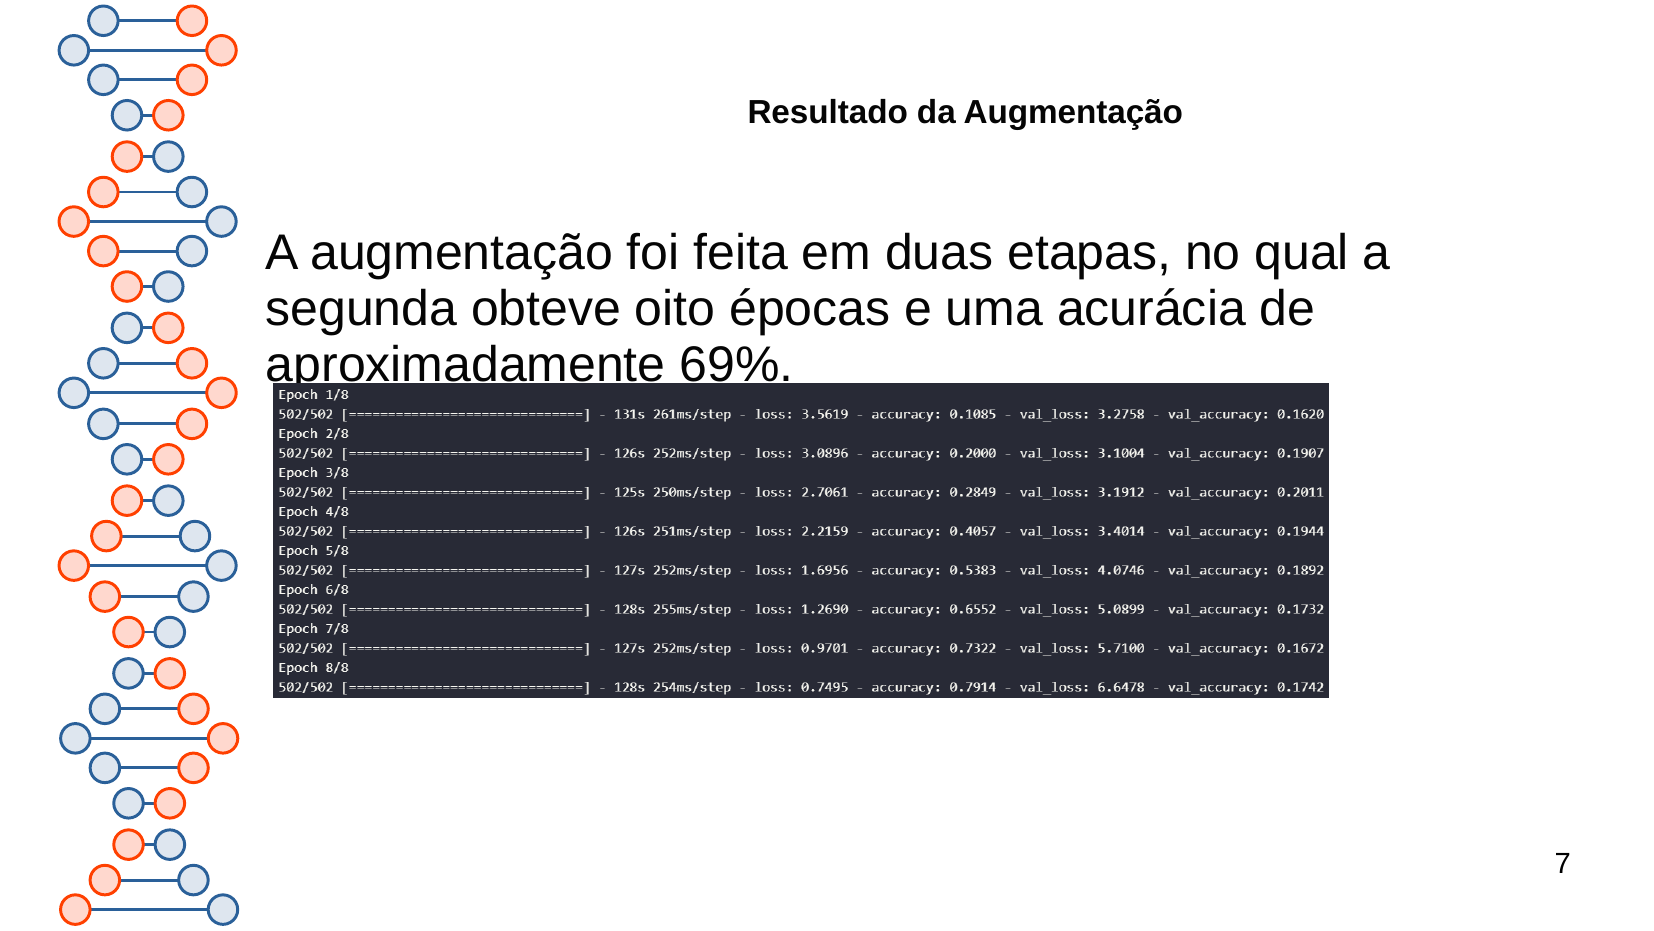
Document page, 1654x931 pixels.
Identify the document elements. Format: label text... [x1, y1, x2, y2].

list A augmentação foi feita em duas etapas, no qual a segunda obteve oito épocas e uma acurácia de aproximadamente 69%. [265, 224, 1595, 764]
picture [273, 383, 1329, 698]
title Resultado da Augmentação [265, 35, 1595, 189]
